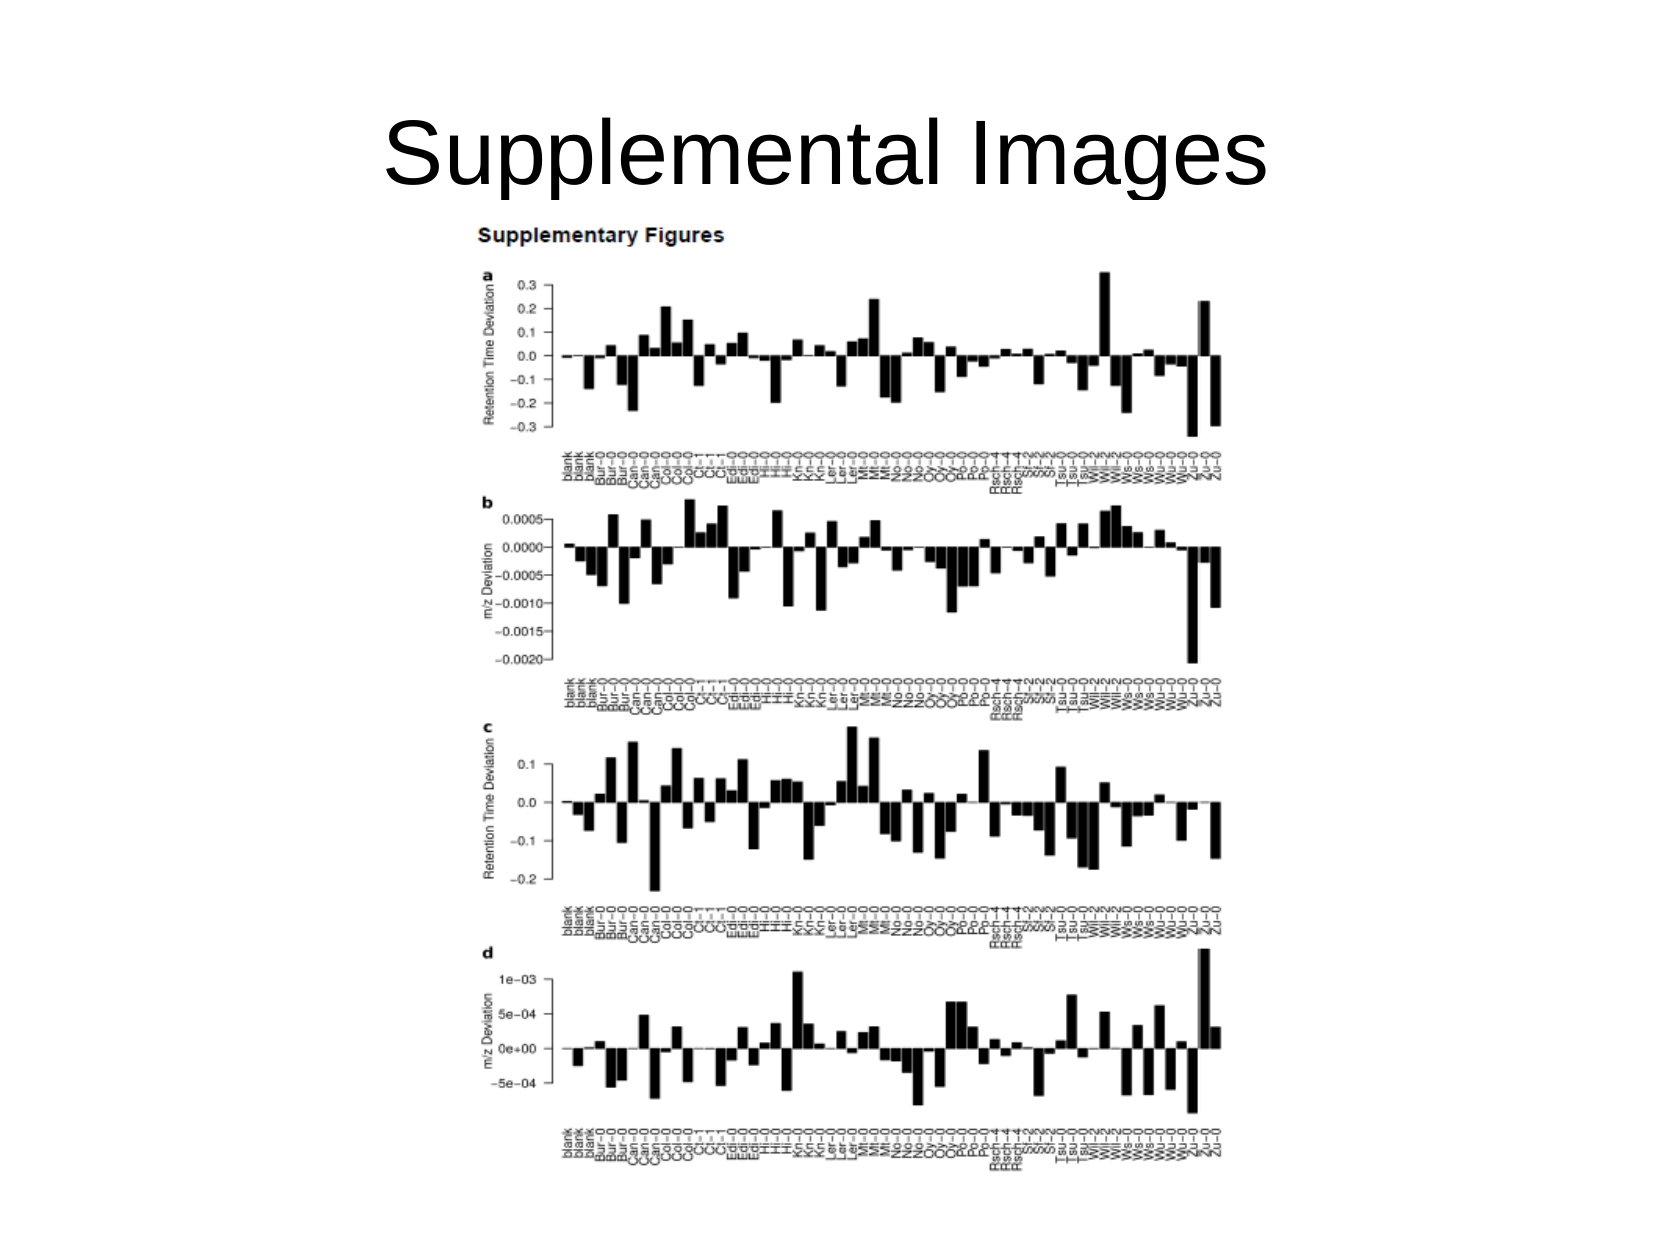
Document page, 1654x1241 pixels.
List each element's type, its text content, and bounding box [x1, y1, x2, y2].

title Supplemental Images [82, 49, 1571, 257]
picture [444, 200, 1284, 1205]
